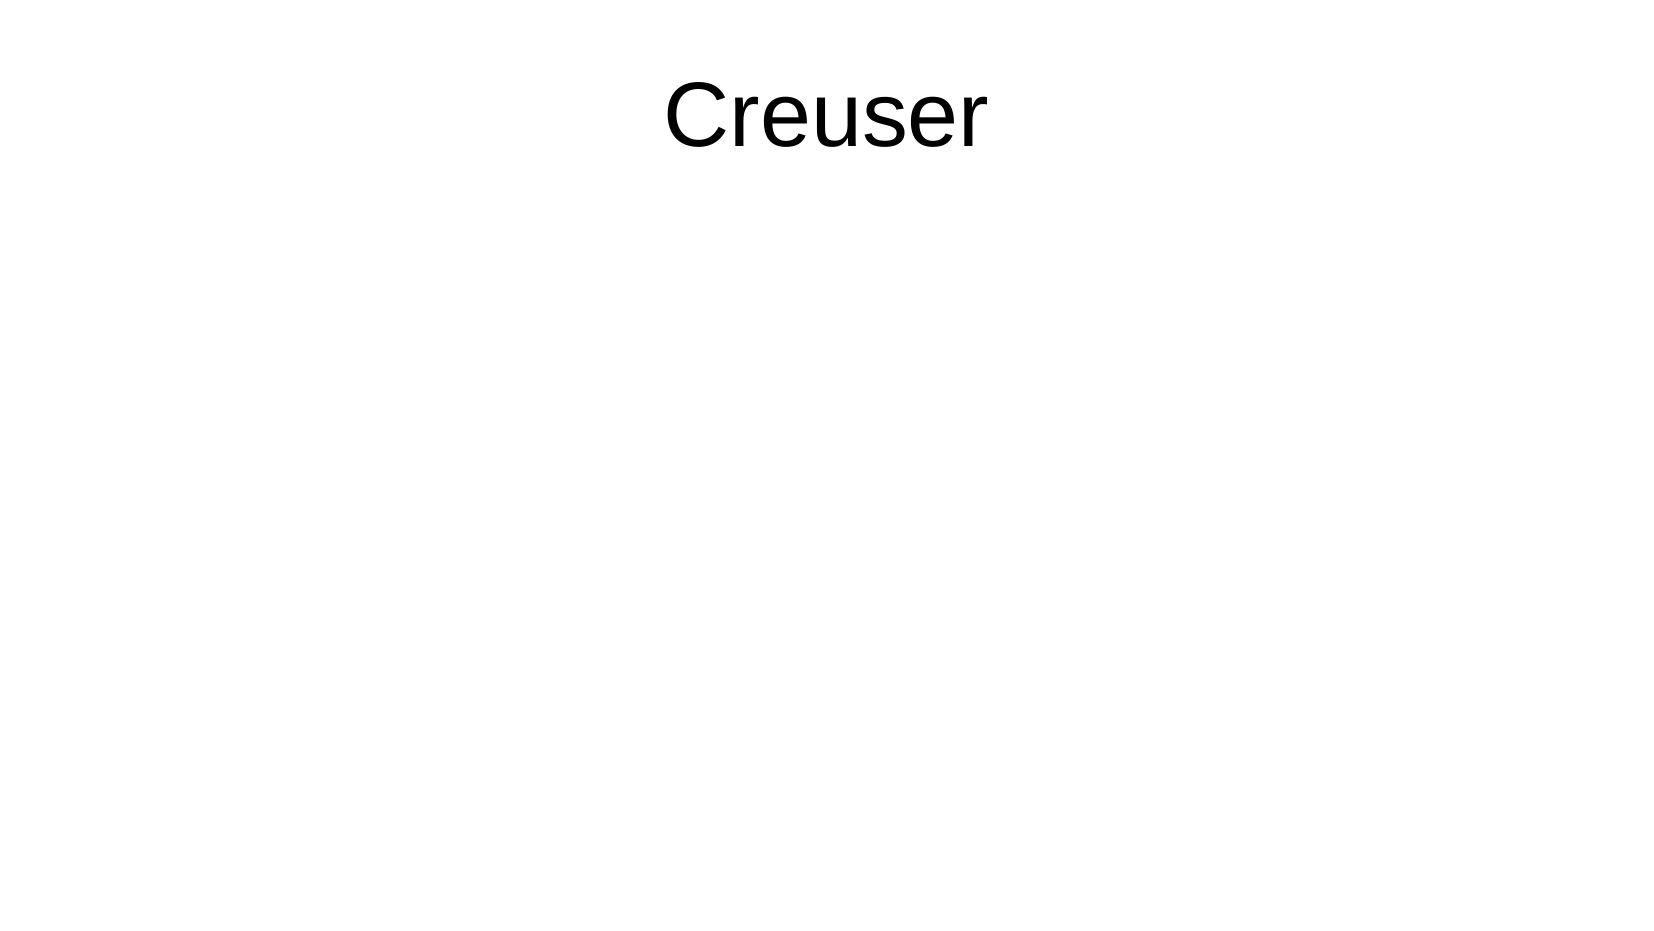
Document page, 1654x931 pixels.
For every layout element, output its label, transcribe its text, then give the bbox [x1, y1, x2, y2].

title Creuser [82, 37, 1571, 193]
